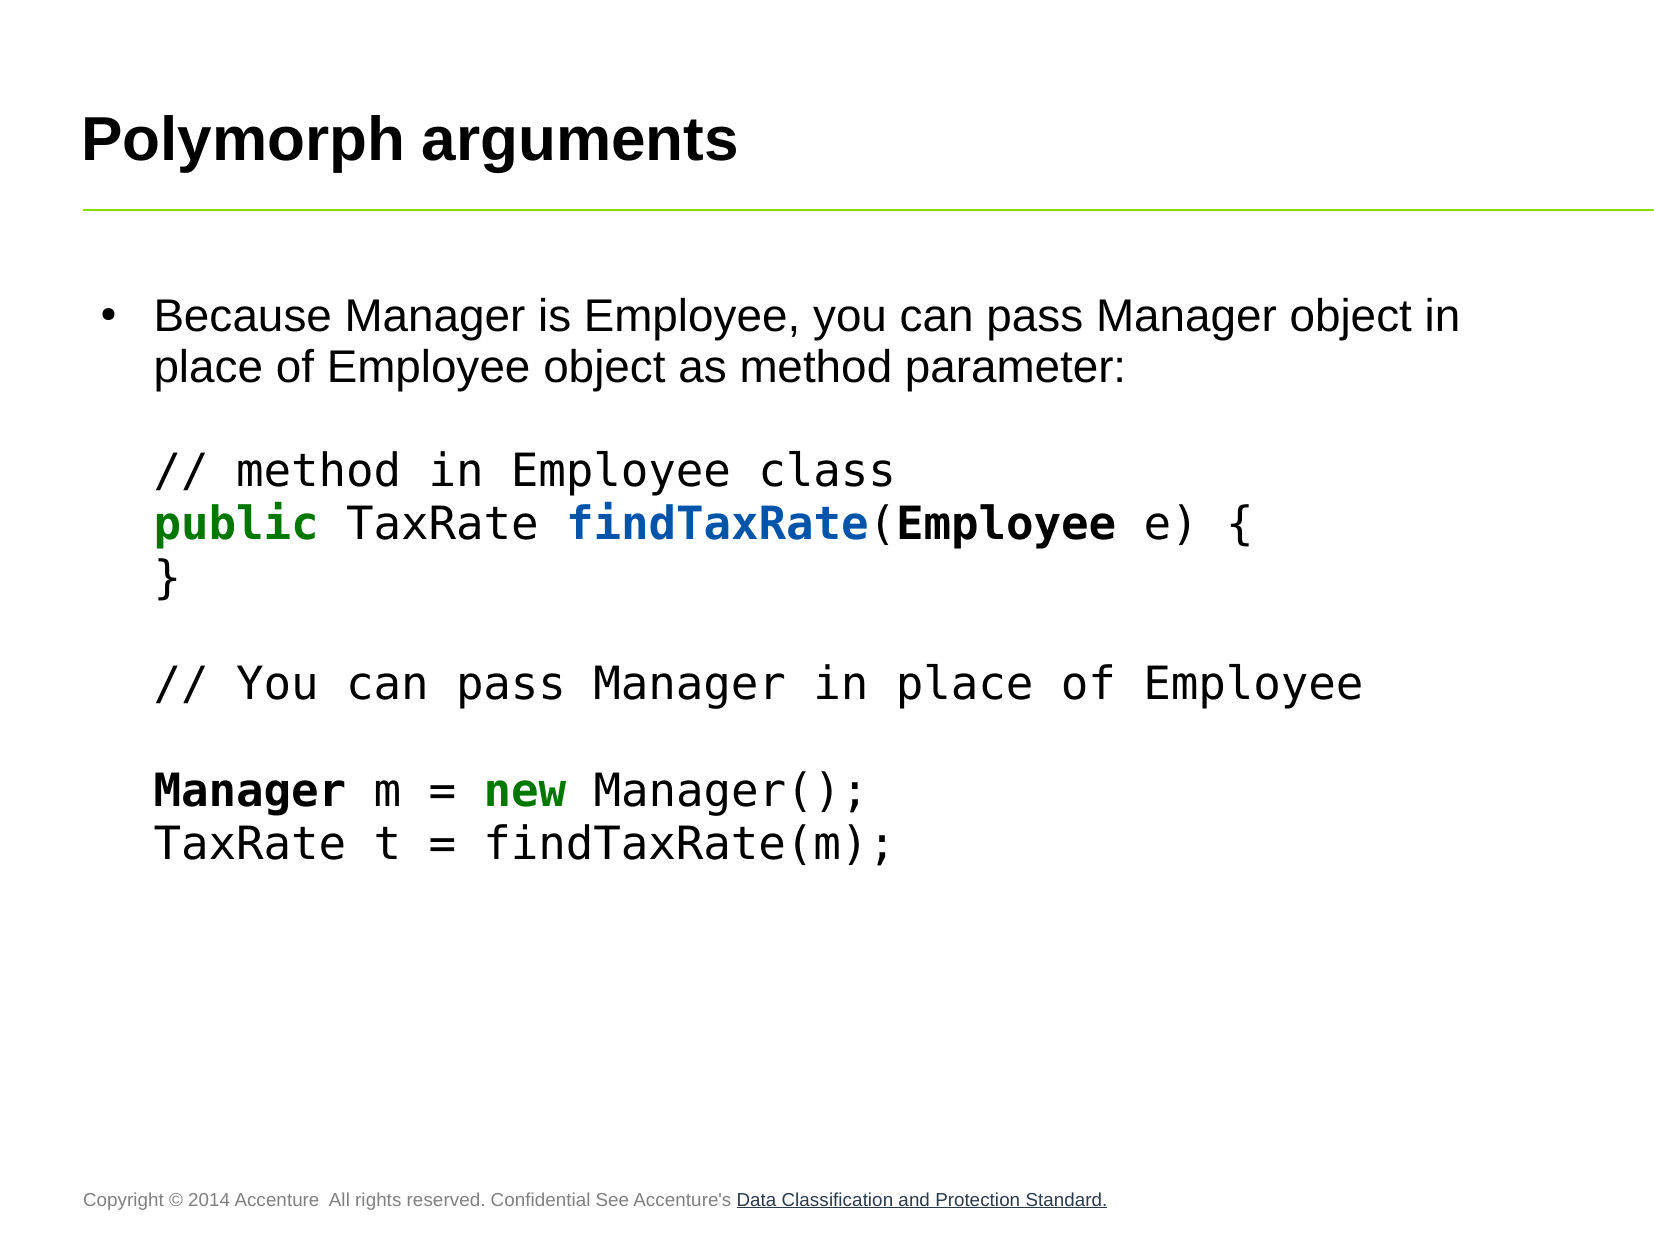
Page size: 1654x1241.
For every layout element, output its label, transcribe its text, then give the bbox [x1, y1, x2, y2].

title Polymorph arguments [81, 68, 1654, 211]
list Because Manager is Employee, you can pass Manager object in place of Employee object as method parameter: // method in Employee class public TaxRate findTaxRate(Employee e) { } // You can pass Manager in place of Employee Manager m = new Manager(); TaxRate t = findTaxRate(m); [82, 290, 1538, 1010]
